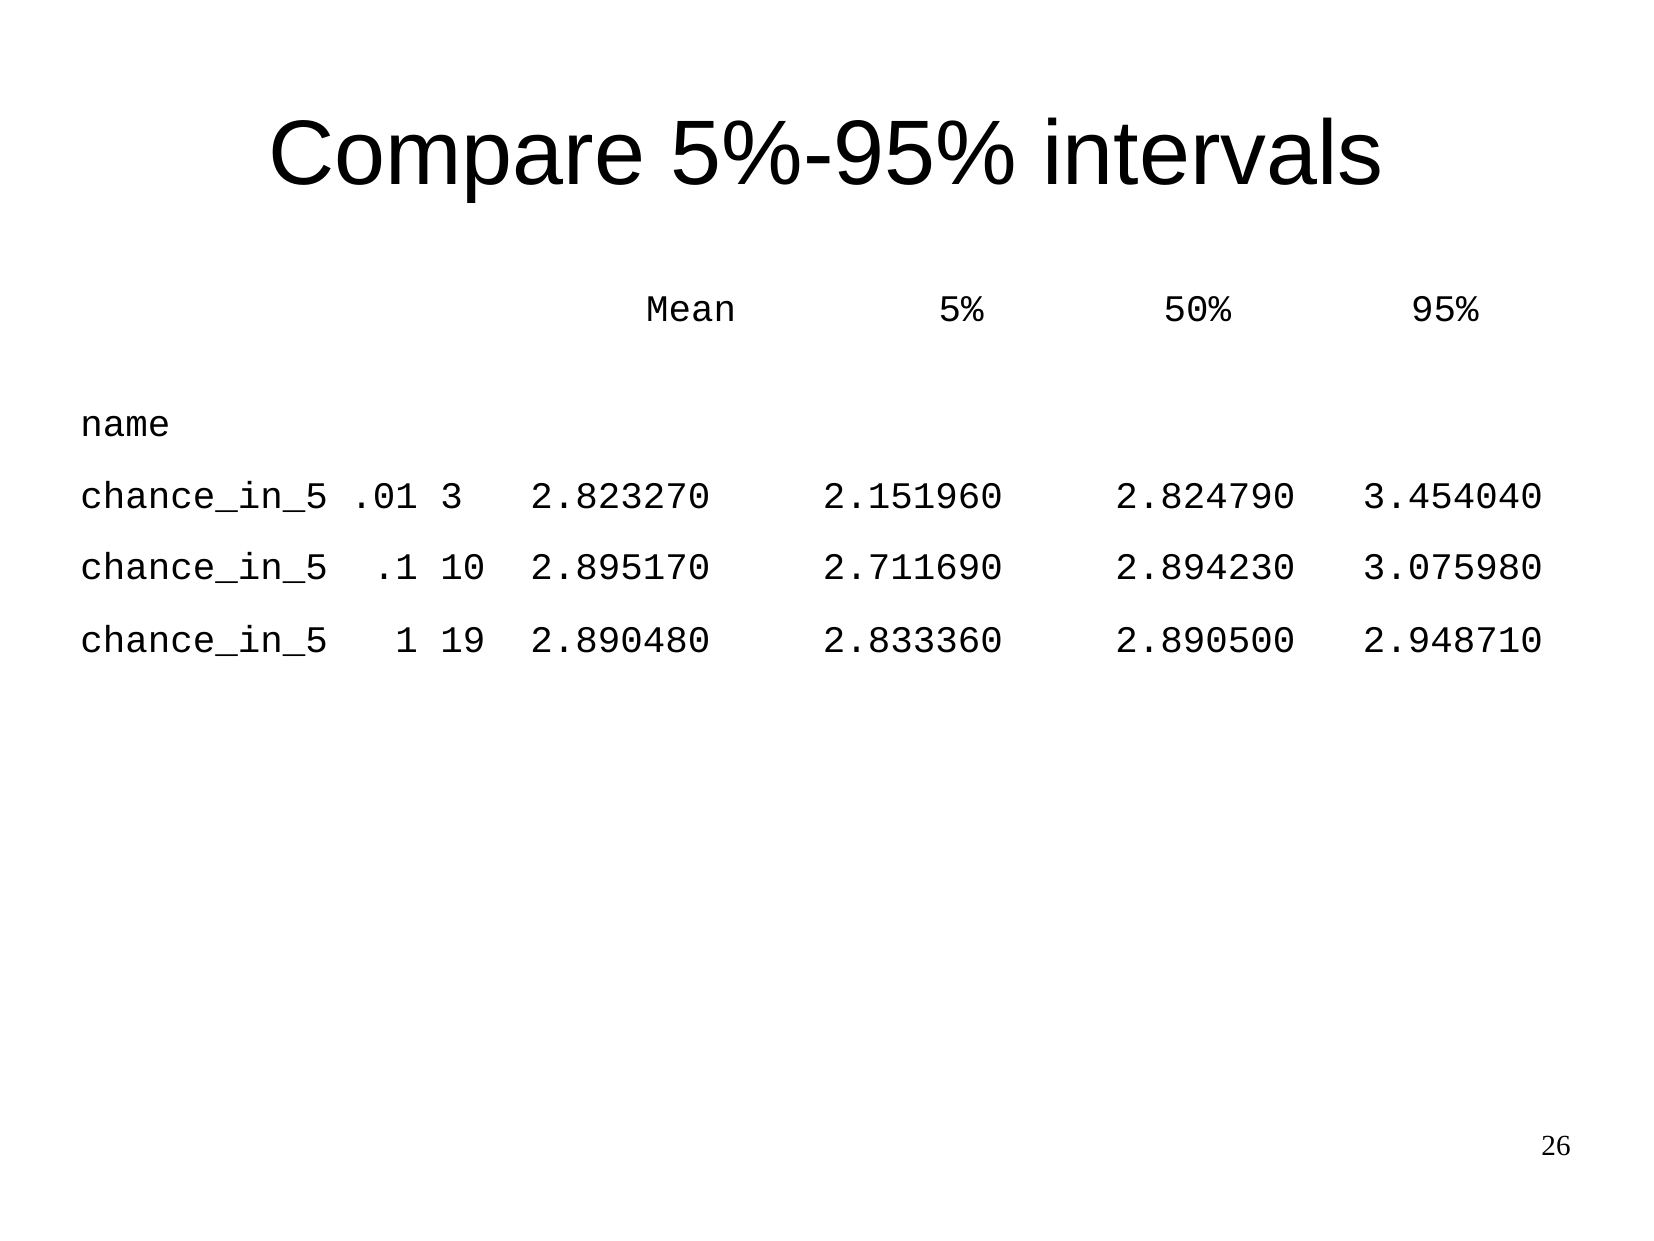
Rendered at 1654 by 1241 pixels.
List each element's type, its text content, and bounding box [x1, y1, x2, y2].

title Compare 5%-95% intervals [82, 49, 1571, 257]
list Mean 5% 50% 95% name chance_in_5 .01 3 2.823270 2.151960 2.824790 3.454040 chance_in_5 .1 10 2.895170 2.711690 2.894230 3.075980 chance_in_5 1 19 2.890480 2.833360 2.890500 2.948710 [80, 290, 1569, 706]
